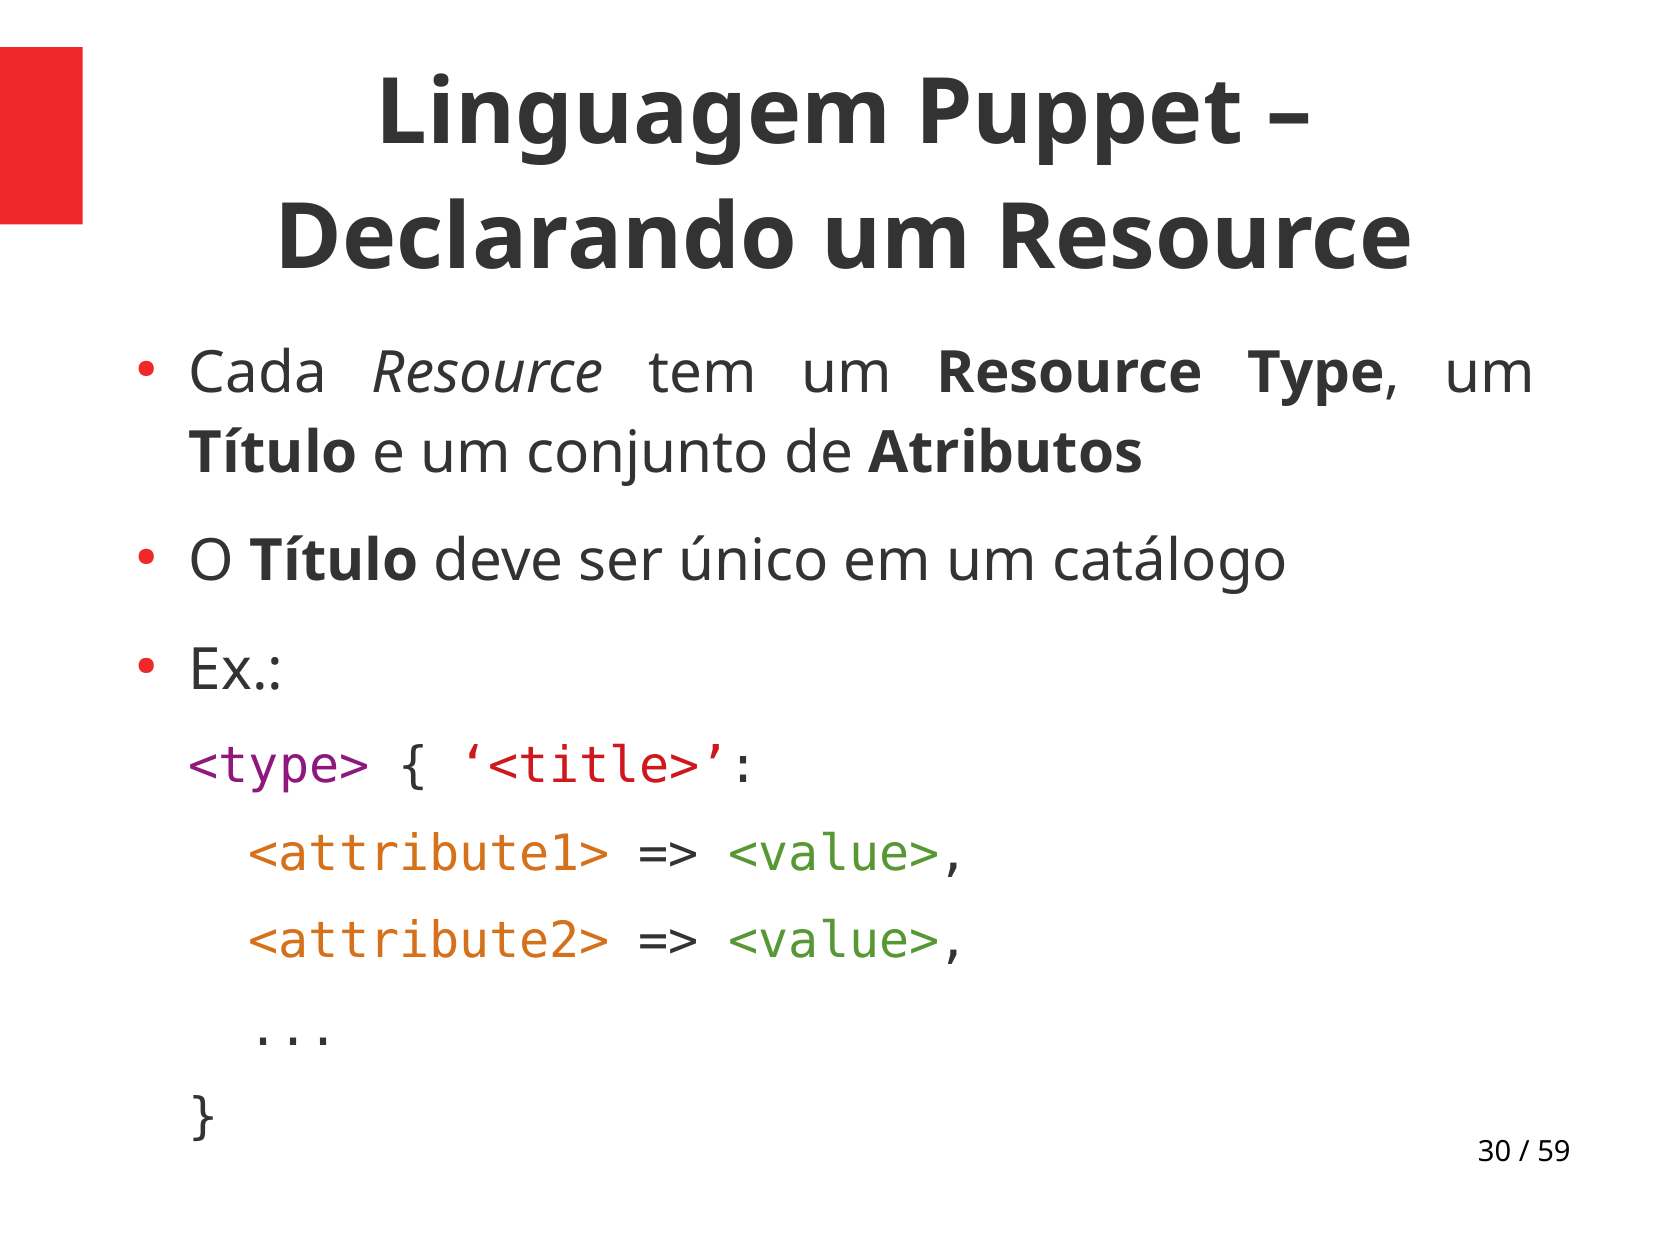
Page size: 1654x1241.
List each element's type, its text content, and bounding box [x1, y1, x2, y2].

list Cada Resource tem um Resource Type, um Título e um conjunto de Atributos O Título deve ser único em um catálogo Ex.: <type> { ‘<title>’: <attribute1> => <value>, <attribute2> => <value>, ... } [118, 330, 1536, 1028]
title Linguagem Puppet – Declarando um Resource [118, 63, 1571, 278]
